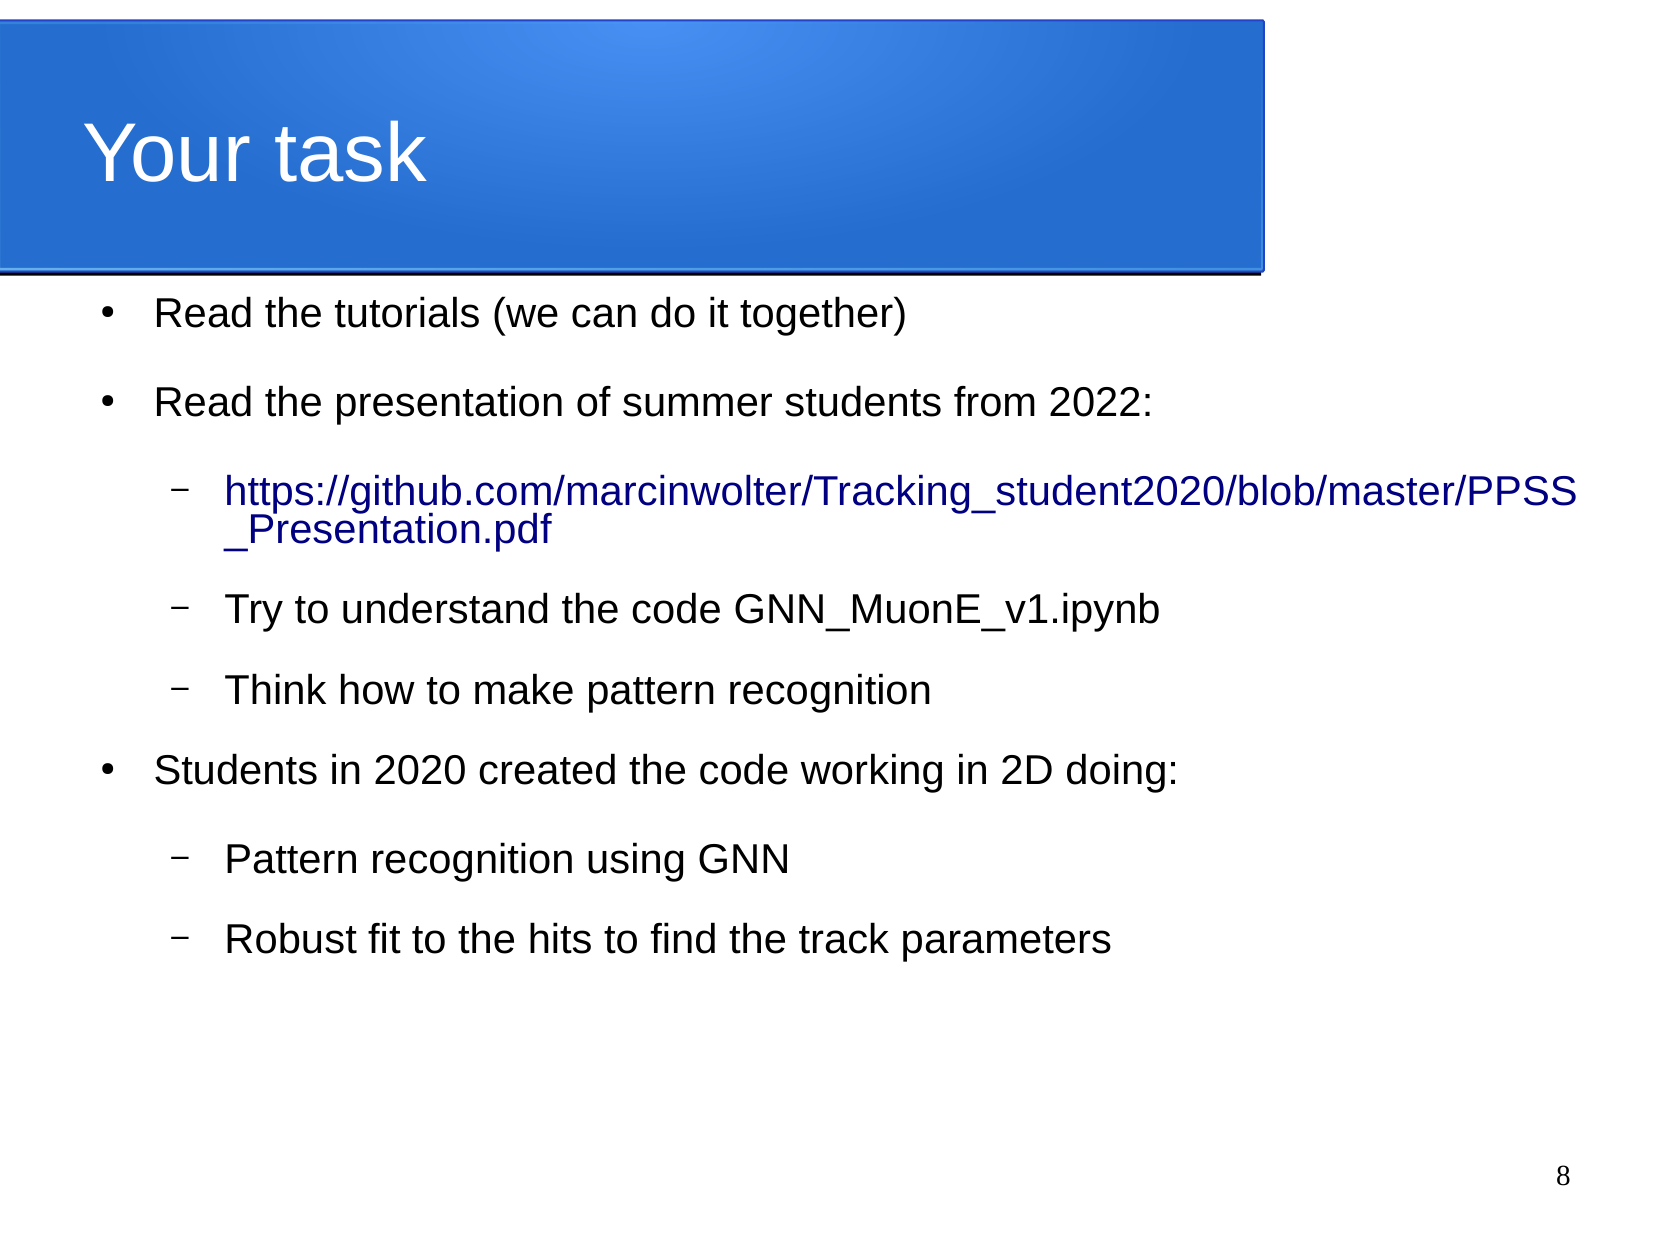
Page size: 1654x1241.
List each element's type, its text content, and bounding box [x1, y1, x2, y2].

list Read the tutorials (we can do it together) Read the presentation of summer students from 2022: https://github.com/marcinwolter/Tracking_student2020/blob/master/PPSS_Presentation.pdf Try to understand the code GNN_MuonE_v1.ipynb Think how to make pattern recognition Students in 2020 created the code working in 2D doing: Pattern recognition using GNN Robust fit to the hits to find the track parameters [82, 290, 1591, 1010]
title Your task [82, 49, 1250, 257]
